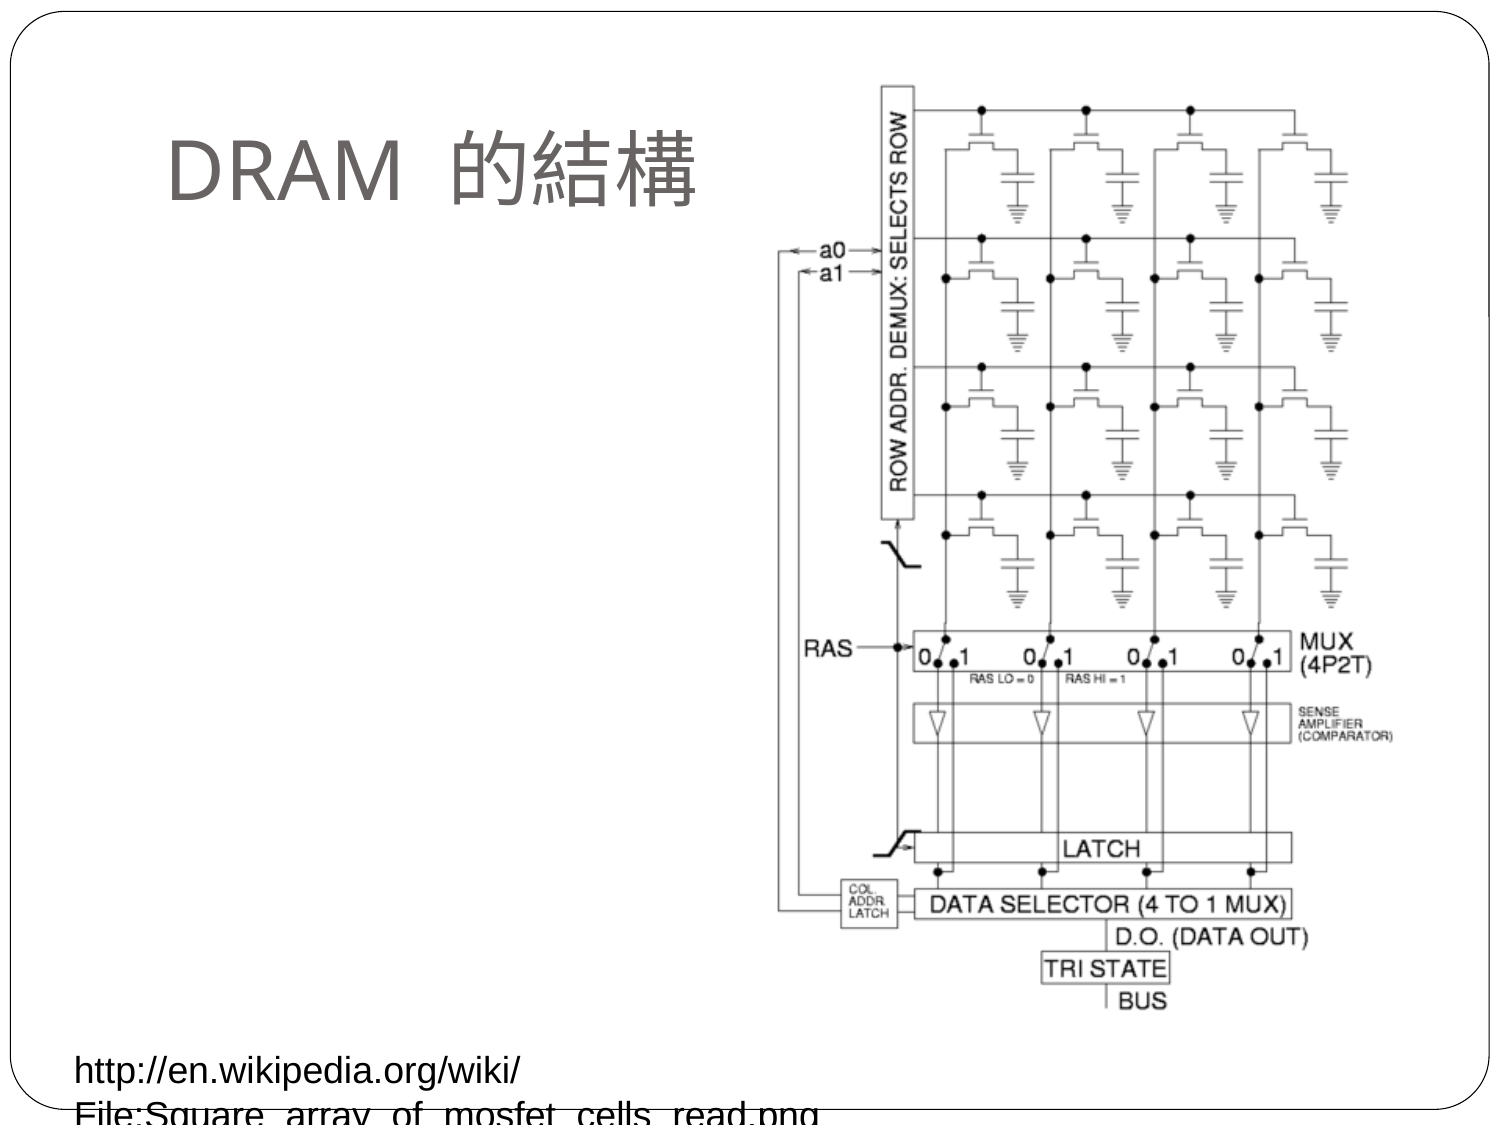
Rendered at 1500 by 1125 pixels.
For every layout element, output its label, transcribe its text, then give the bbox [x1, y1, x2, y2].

title DRAM 的結構 [150, 9, 1426, 233]
text_box http://en.wikipedia.org/wiki/File:Square_array_of_mosfet_cells_read.png [59, 1038, 1281, 1099]
picture [767, 80, 1424, 1040]
